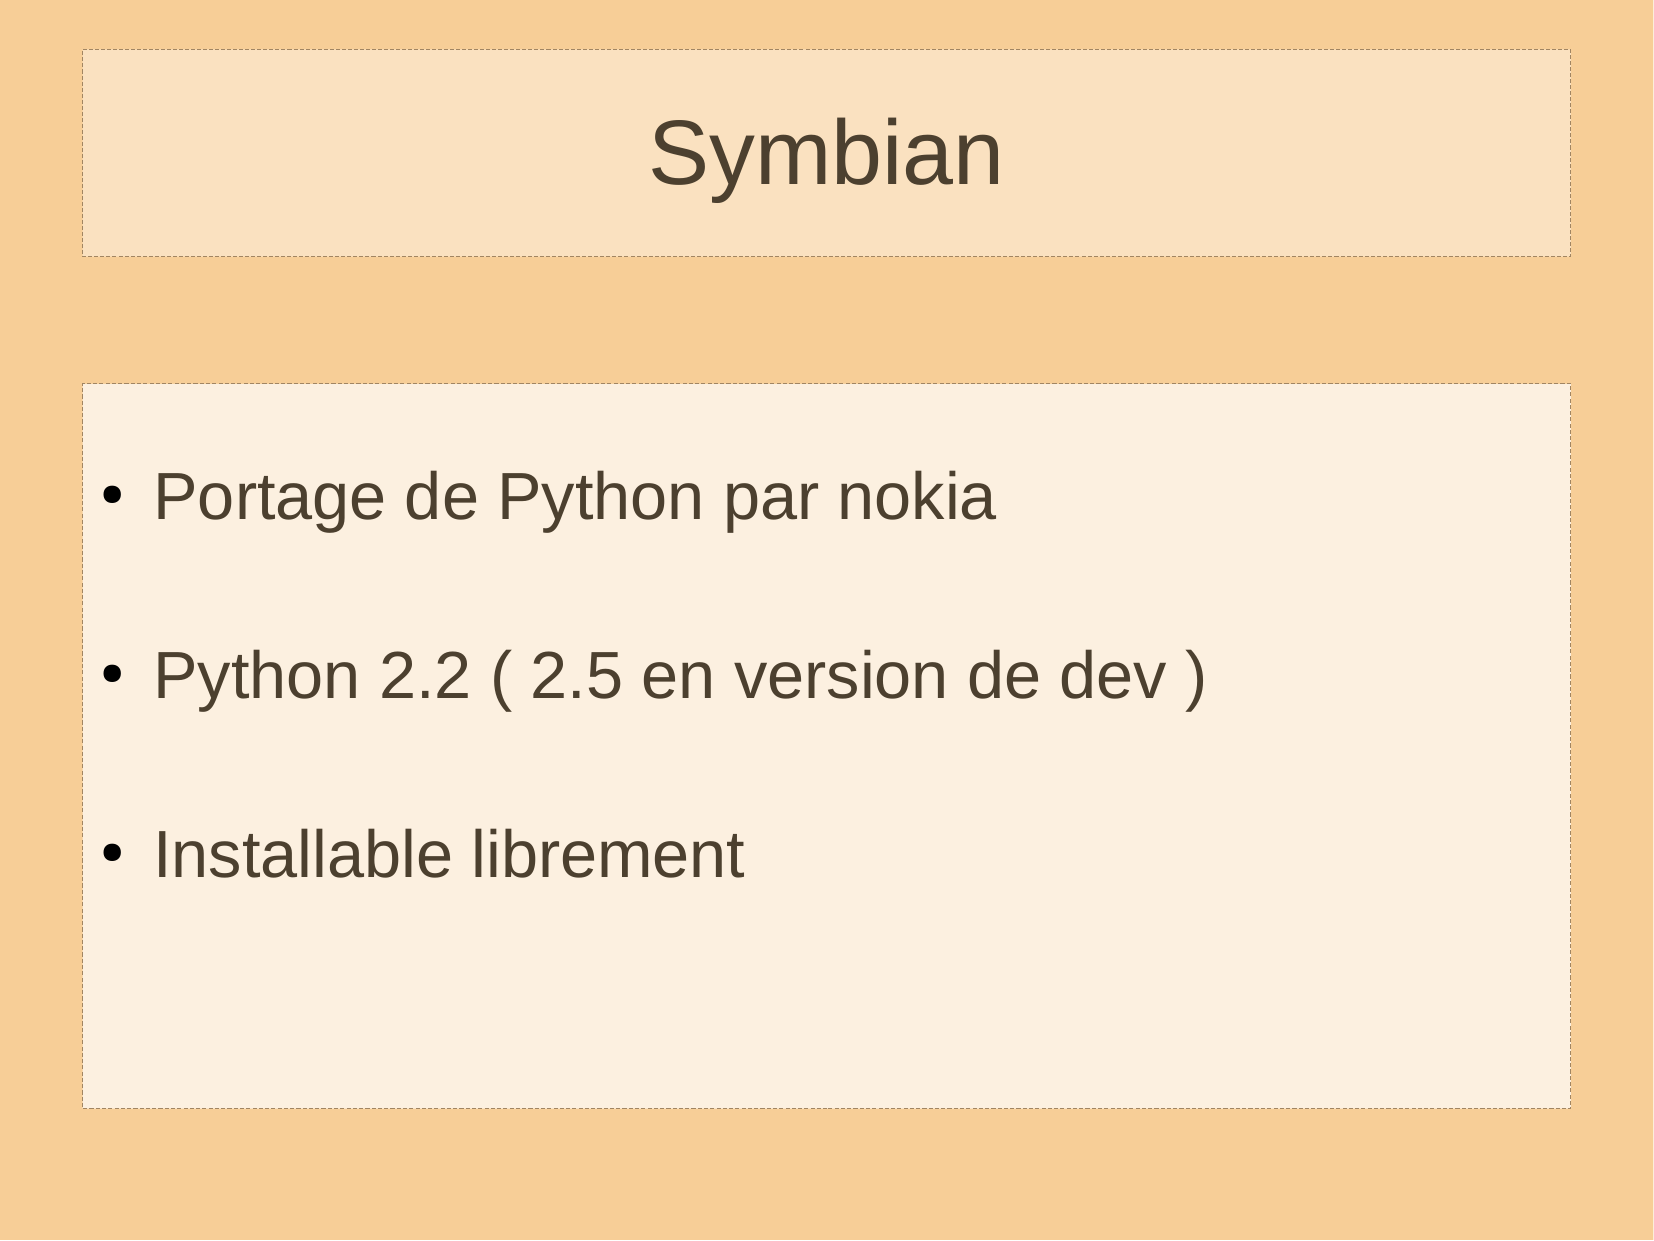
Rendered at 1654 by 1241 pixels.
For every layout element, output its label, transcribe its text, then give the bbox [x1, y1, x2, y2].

list Portage de Python par nokia Python 2.2 ( 2.5 en version de dev ) Installable librement [82, 383, 1571, 1109]
title Symbian [82, 49, 1571, 257]
